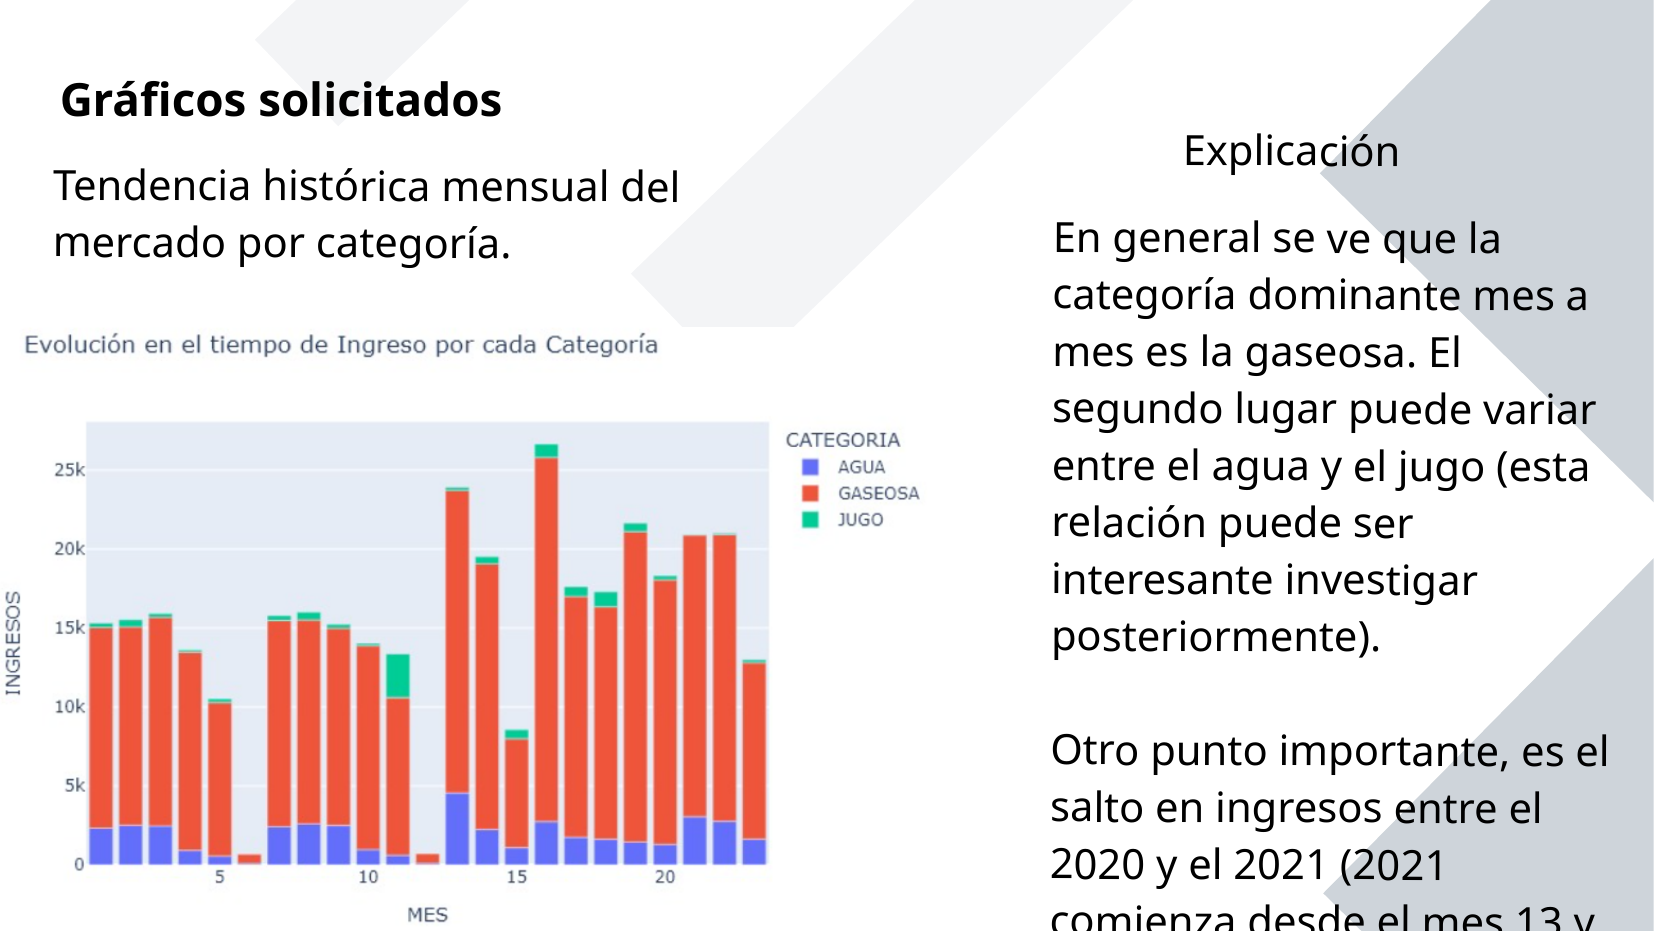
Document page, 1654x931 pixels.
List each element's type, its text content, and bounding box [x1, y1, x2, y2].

text_box En general se ve que la categoría dominante mes a mes es la gaseosa. El segundo lugar puede variar entre el agua y el jugo (esta relación puede ser interesante investigar posteriormente). Otro punto importante, es el salto en ingresos entre el 2020 y el 2021 (2021 comienza desde el mes 13 y llega al mes 23 faltando diciembre). [1035, 199, 1654, 822]
text_box Tendencia histórica mensual del mercado por categoría. [38, 147, 879, 265]
text_box Gráficos solicitados [45, 60, 631, 138]
text_box Explicación [983, 112, 1600, 261]
picture [0, 327, 938, 931]
